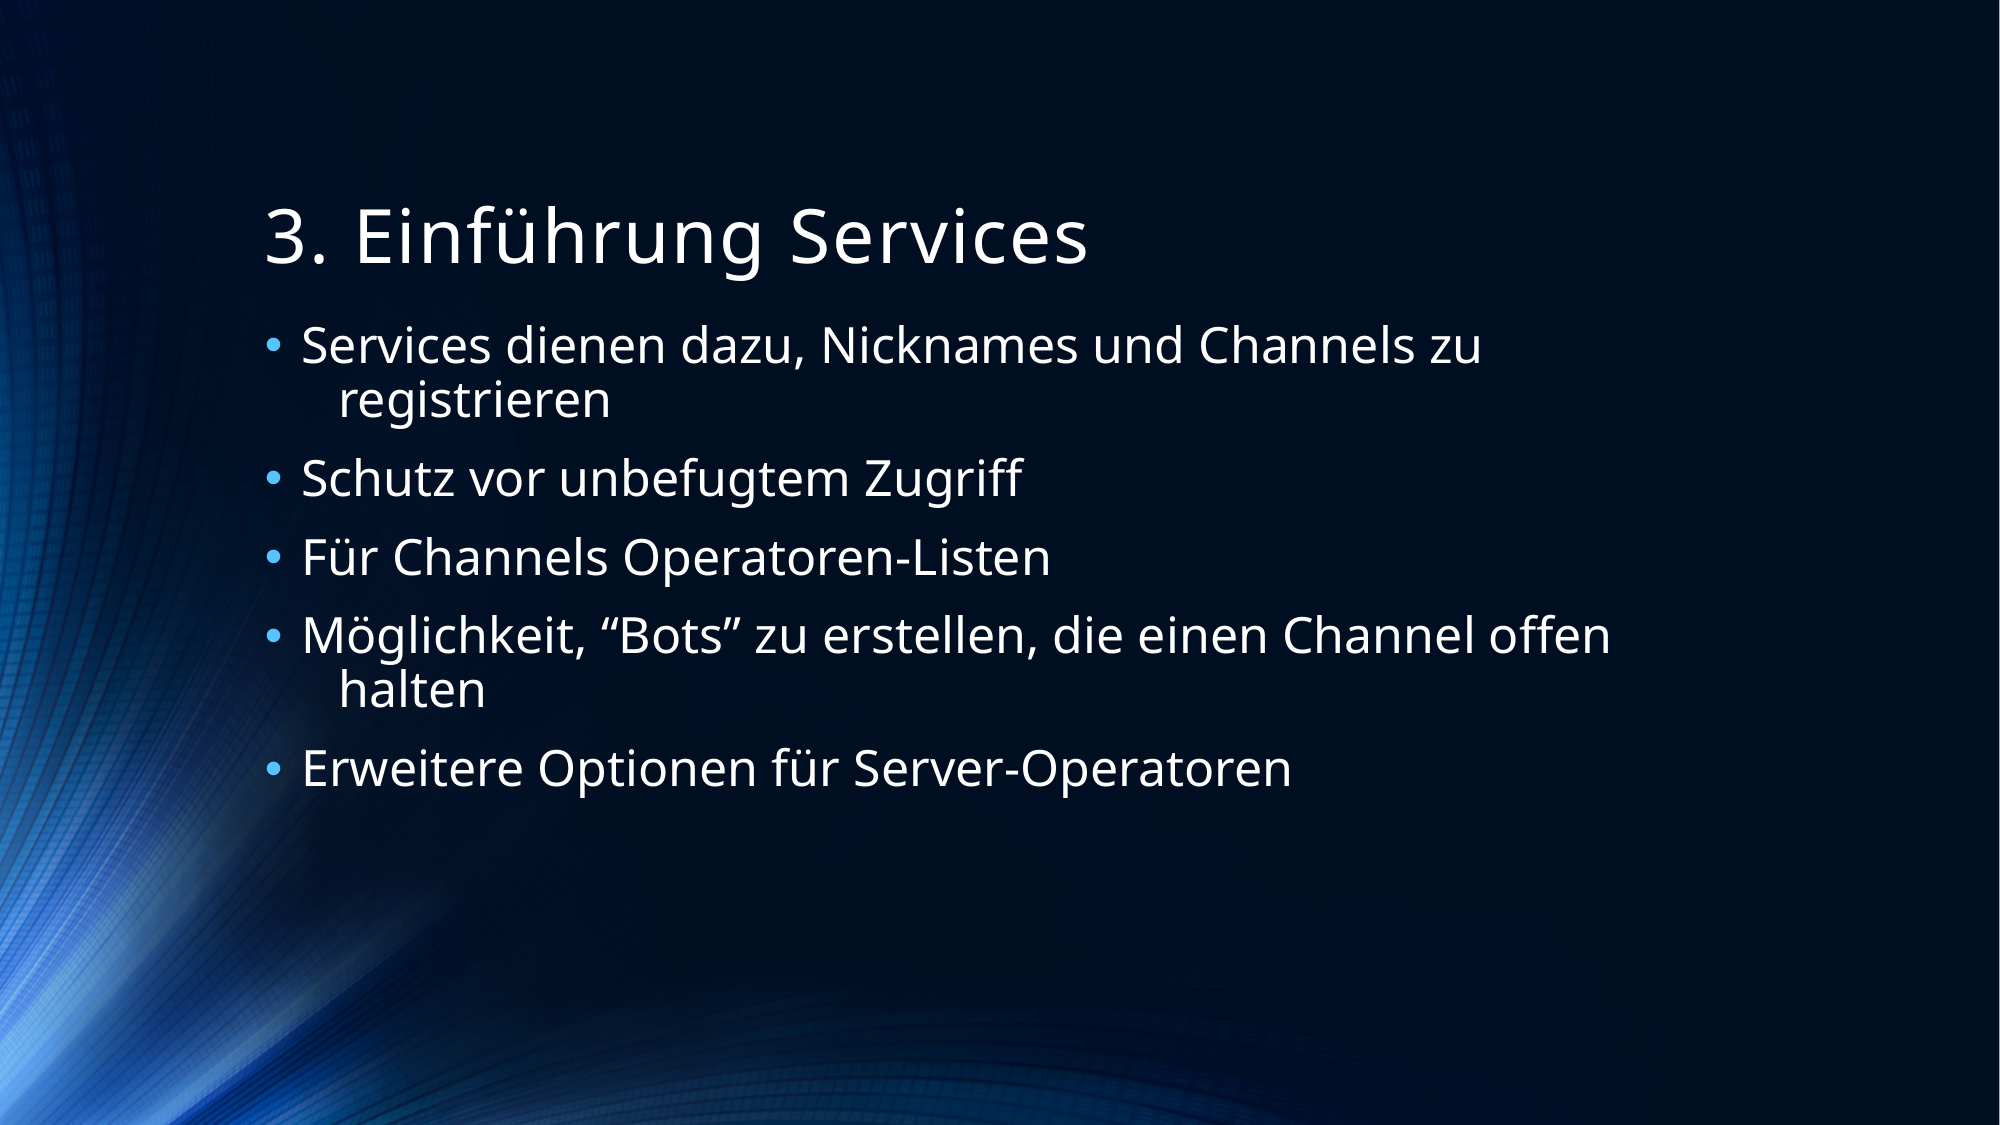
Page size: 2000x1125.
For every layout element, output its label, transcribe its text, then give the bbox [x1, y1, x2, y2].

list Services dienen dazu, Nicknames und Channels zu registrieren Schutz vor unbefugtem Zugriff Für Channels Operatoren-Listen Möglichkeit, “Bots” zu erstellen, die einen Channel offen halten Erweitere Optionen für Server-Operatoren [249, 312, 1749, 988]
title 3. Einführung Services [249, 62, 1750, 288]
picture [0, 0, 2000, 1125]
